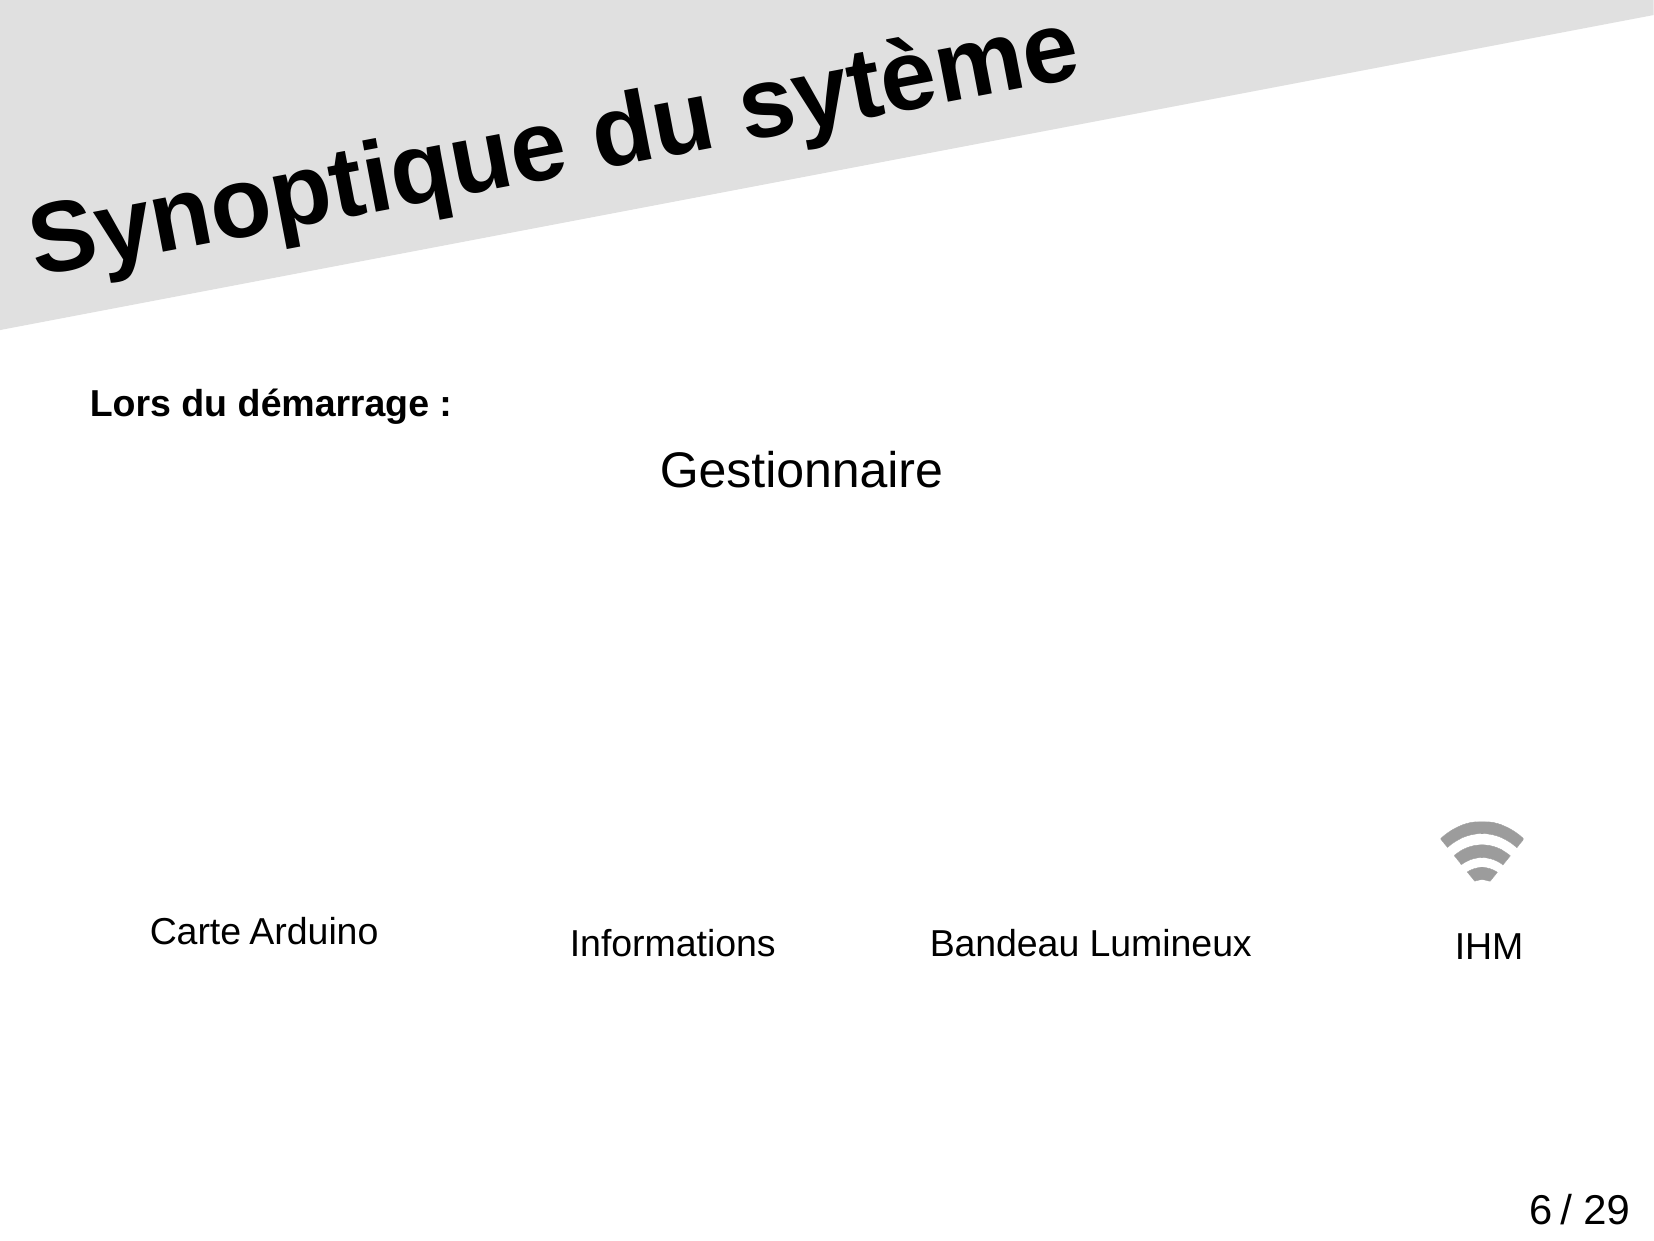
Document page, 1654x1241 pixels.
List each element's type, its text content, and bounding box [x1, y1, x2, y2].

text_box Lors du démarrage : [75, 375, 526, 432]
picture [1440, 809, 1524, 894]
text_box Carte Arduino [135, 903, 421, 961]
text_box IHM [1440, 918, 1561, 976]
title Synoptique du sytème [11, 0, 1512, 345]
text_box Gestionnaire [645, 435, 1096, 571]
text_box Bandeau Lumineux [915, 915, 1396, 972]
text_box Informations [555, 915, 811, 972]
